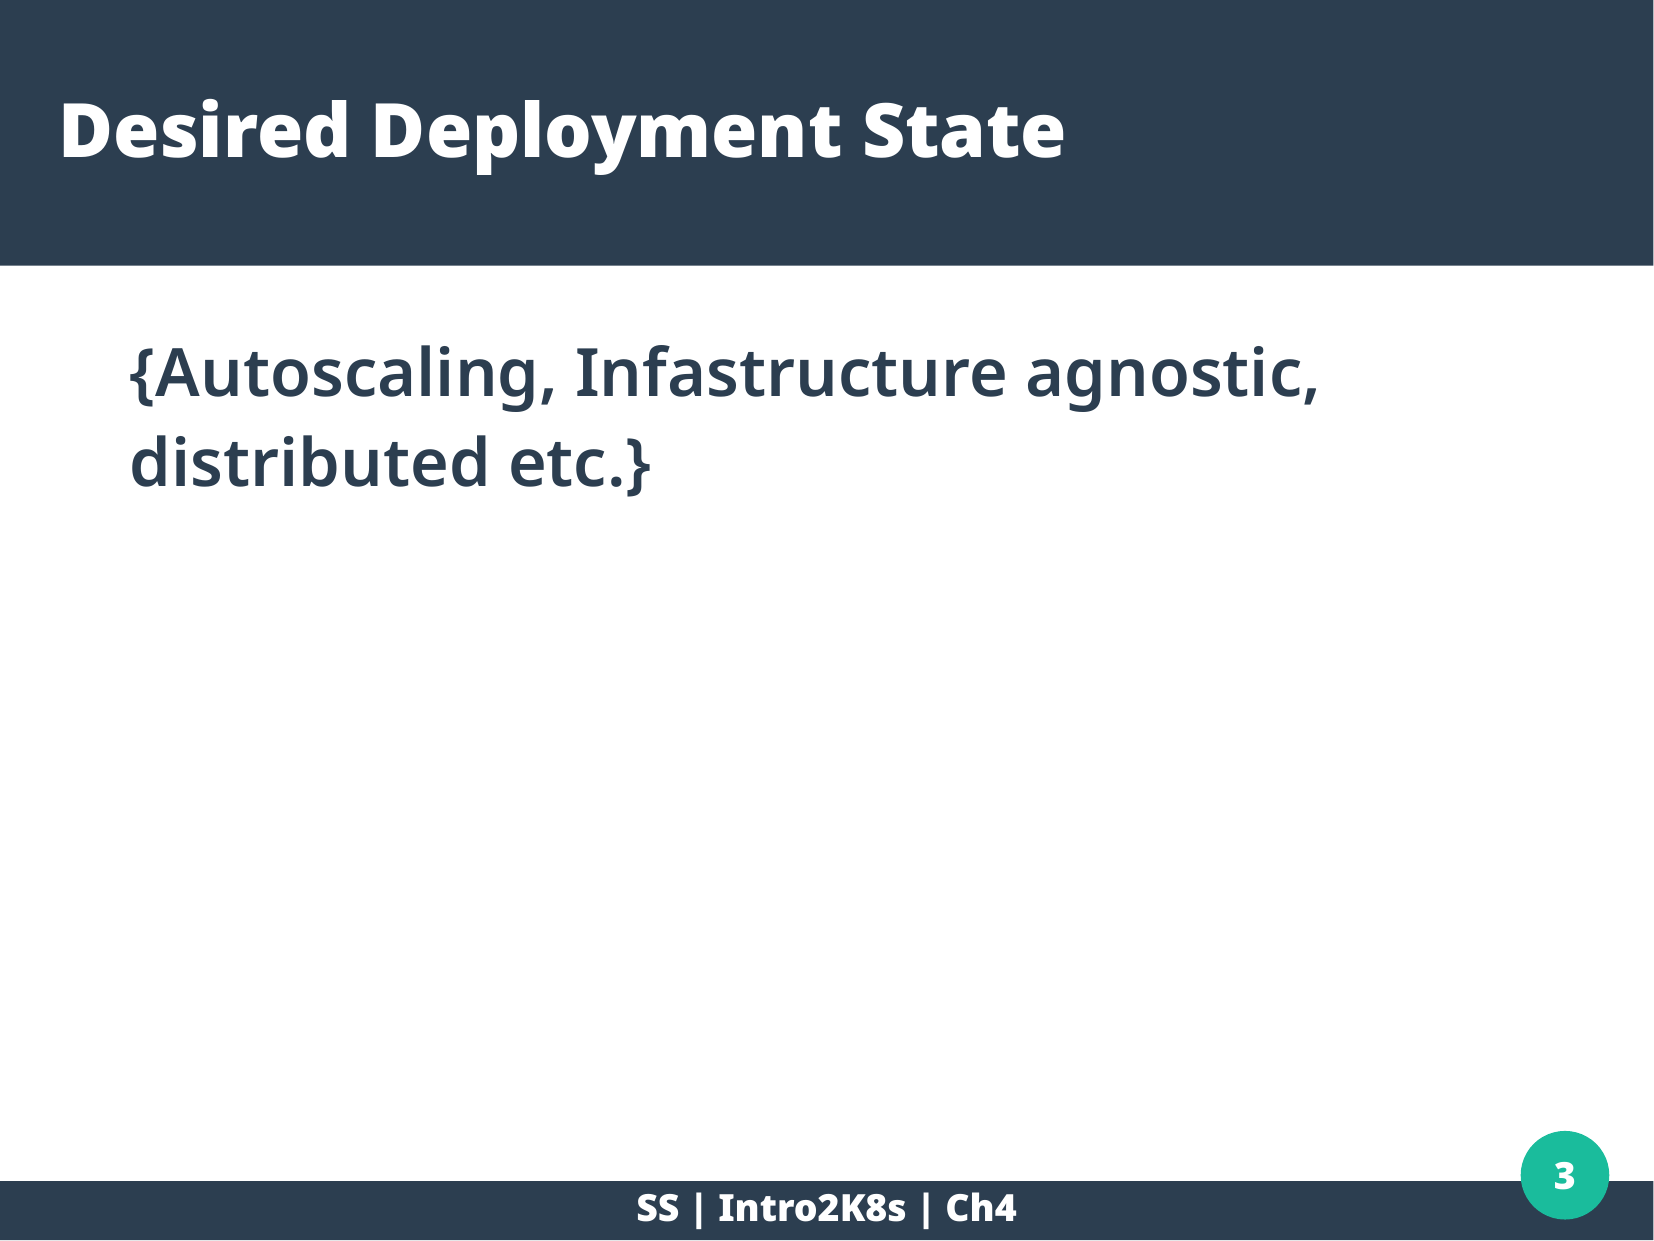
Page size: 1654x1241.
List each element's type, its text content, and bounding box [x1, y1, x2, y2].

list {Autoscaling, Infastructure agnostic, distributed etc.} [59, 324, 1595, 1152]
title Desired Deployment State [59, 49, 1595, 207]
